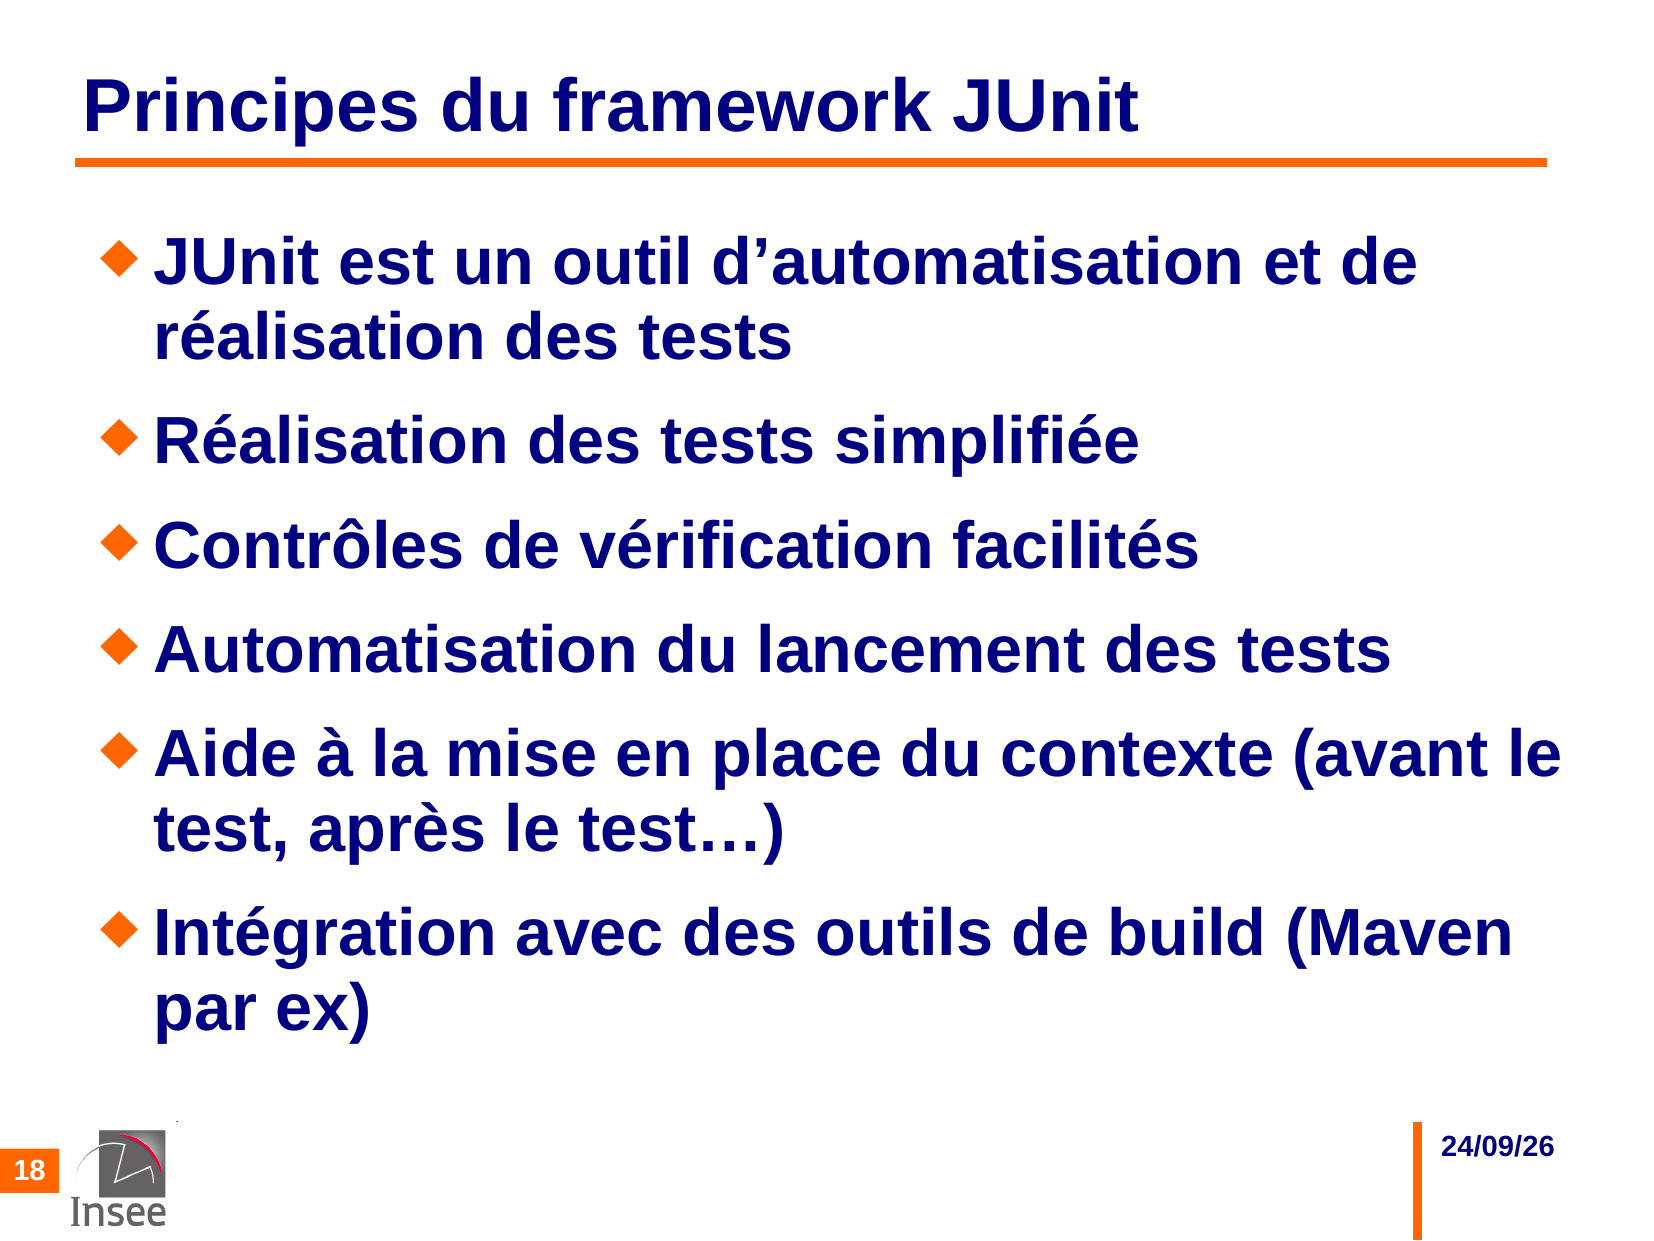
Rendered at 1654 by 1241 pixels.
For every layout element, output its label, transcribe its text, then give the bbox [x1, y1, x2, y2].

picture [62, 1121, 178, 1241]
title Principes du framework JUnit [82, 49, 1619, 163]
list JUnit est un outil d’automatisation et de réalisation des tests Réalisation des tests simplifiée Contrôles de vérification facilités Automatisation du lancement des tests Aide à la mise en place du contexte (avant le test, après le test…) Intégration avec des outils de build (Maven par ex) [82, 224, 1571, 1051]
